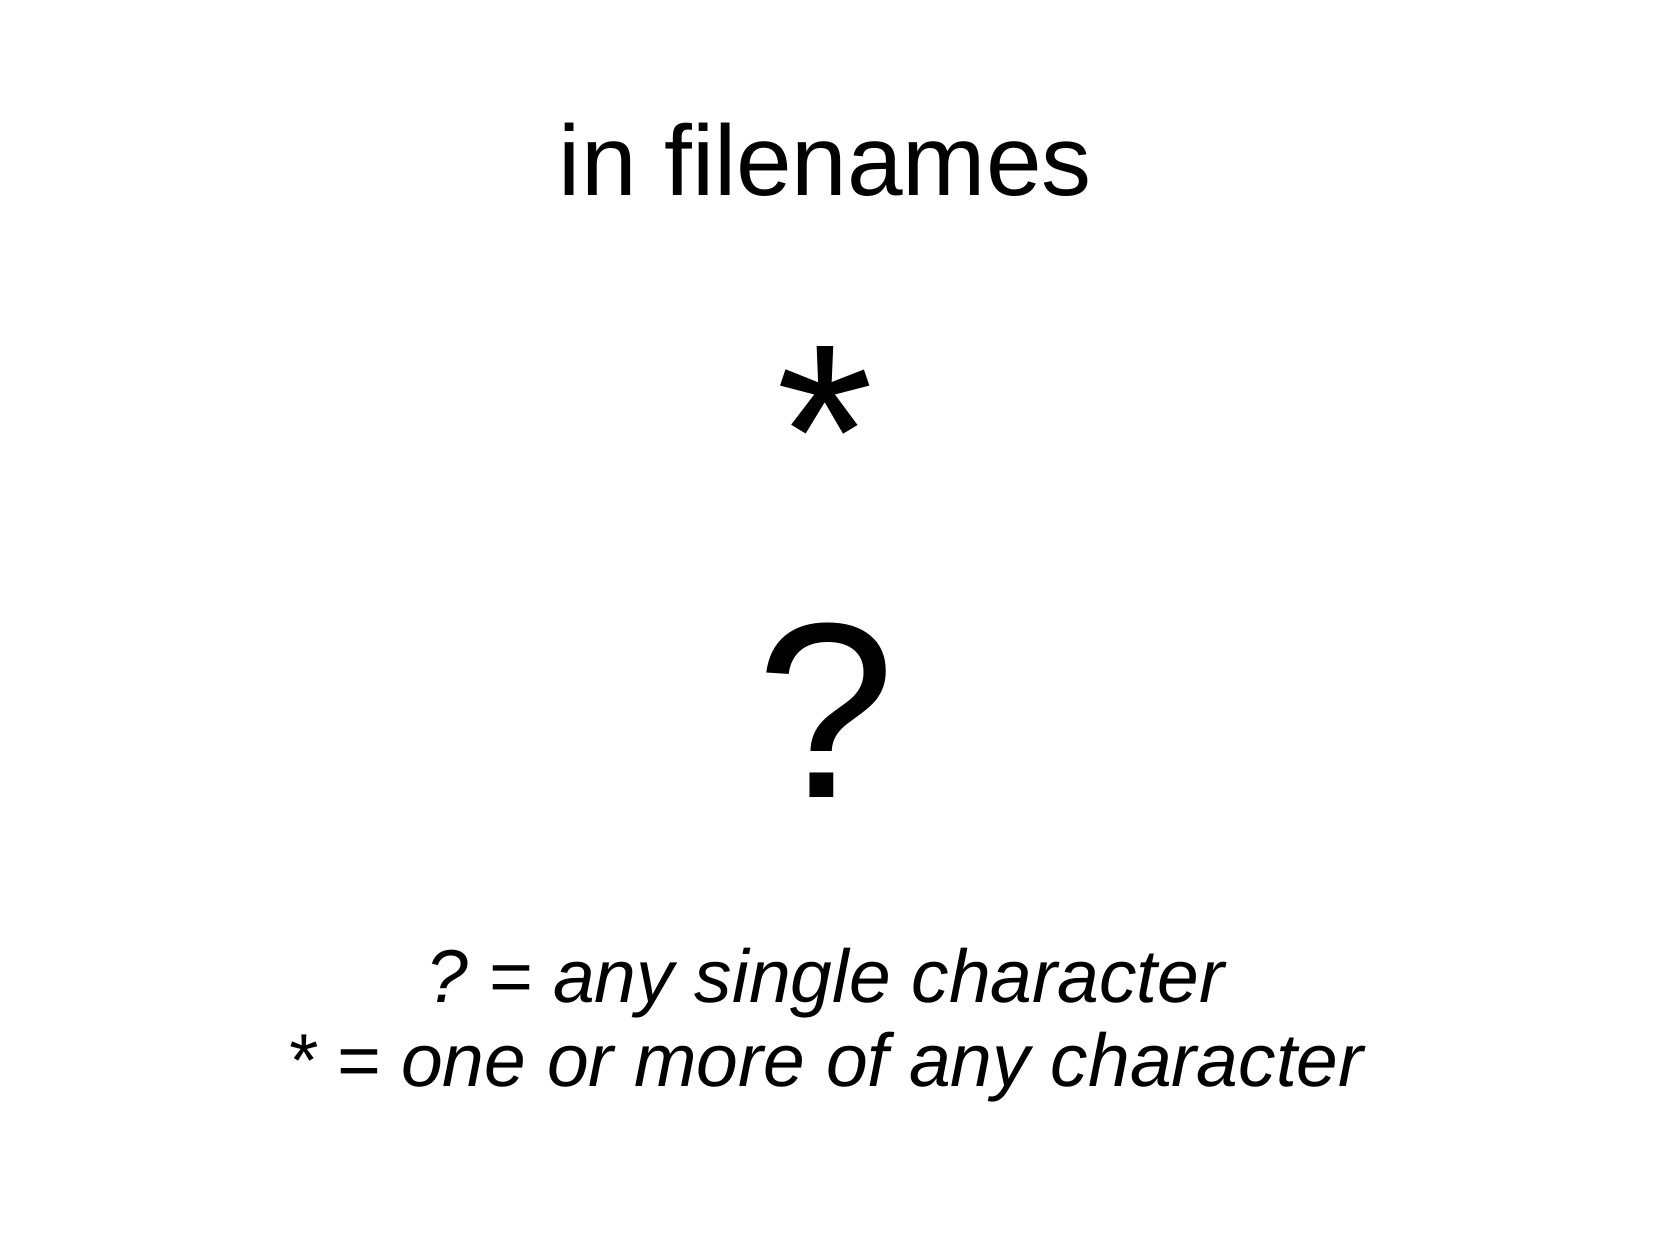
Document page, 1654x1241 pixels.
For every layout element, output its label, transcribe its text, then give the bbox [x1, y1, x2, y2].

text_box in filenames * ? ? = any single character * = one or more of any character [97, 105, 1554, 1103]
